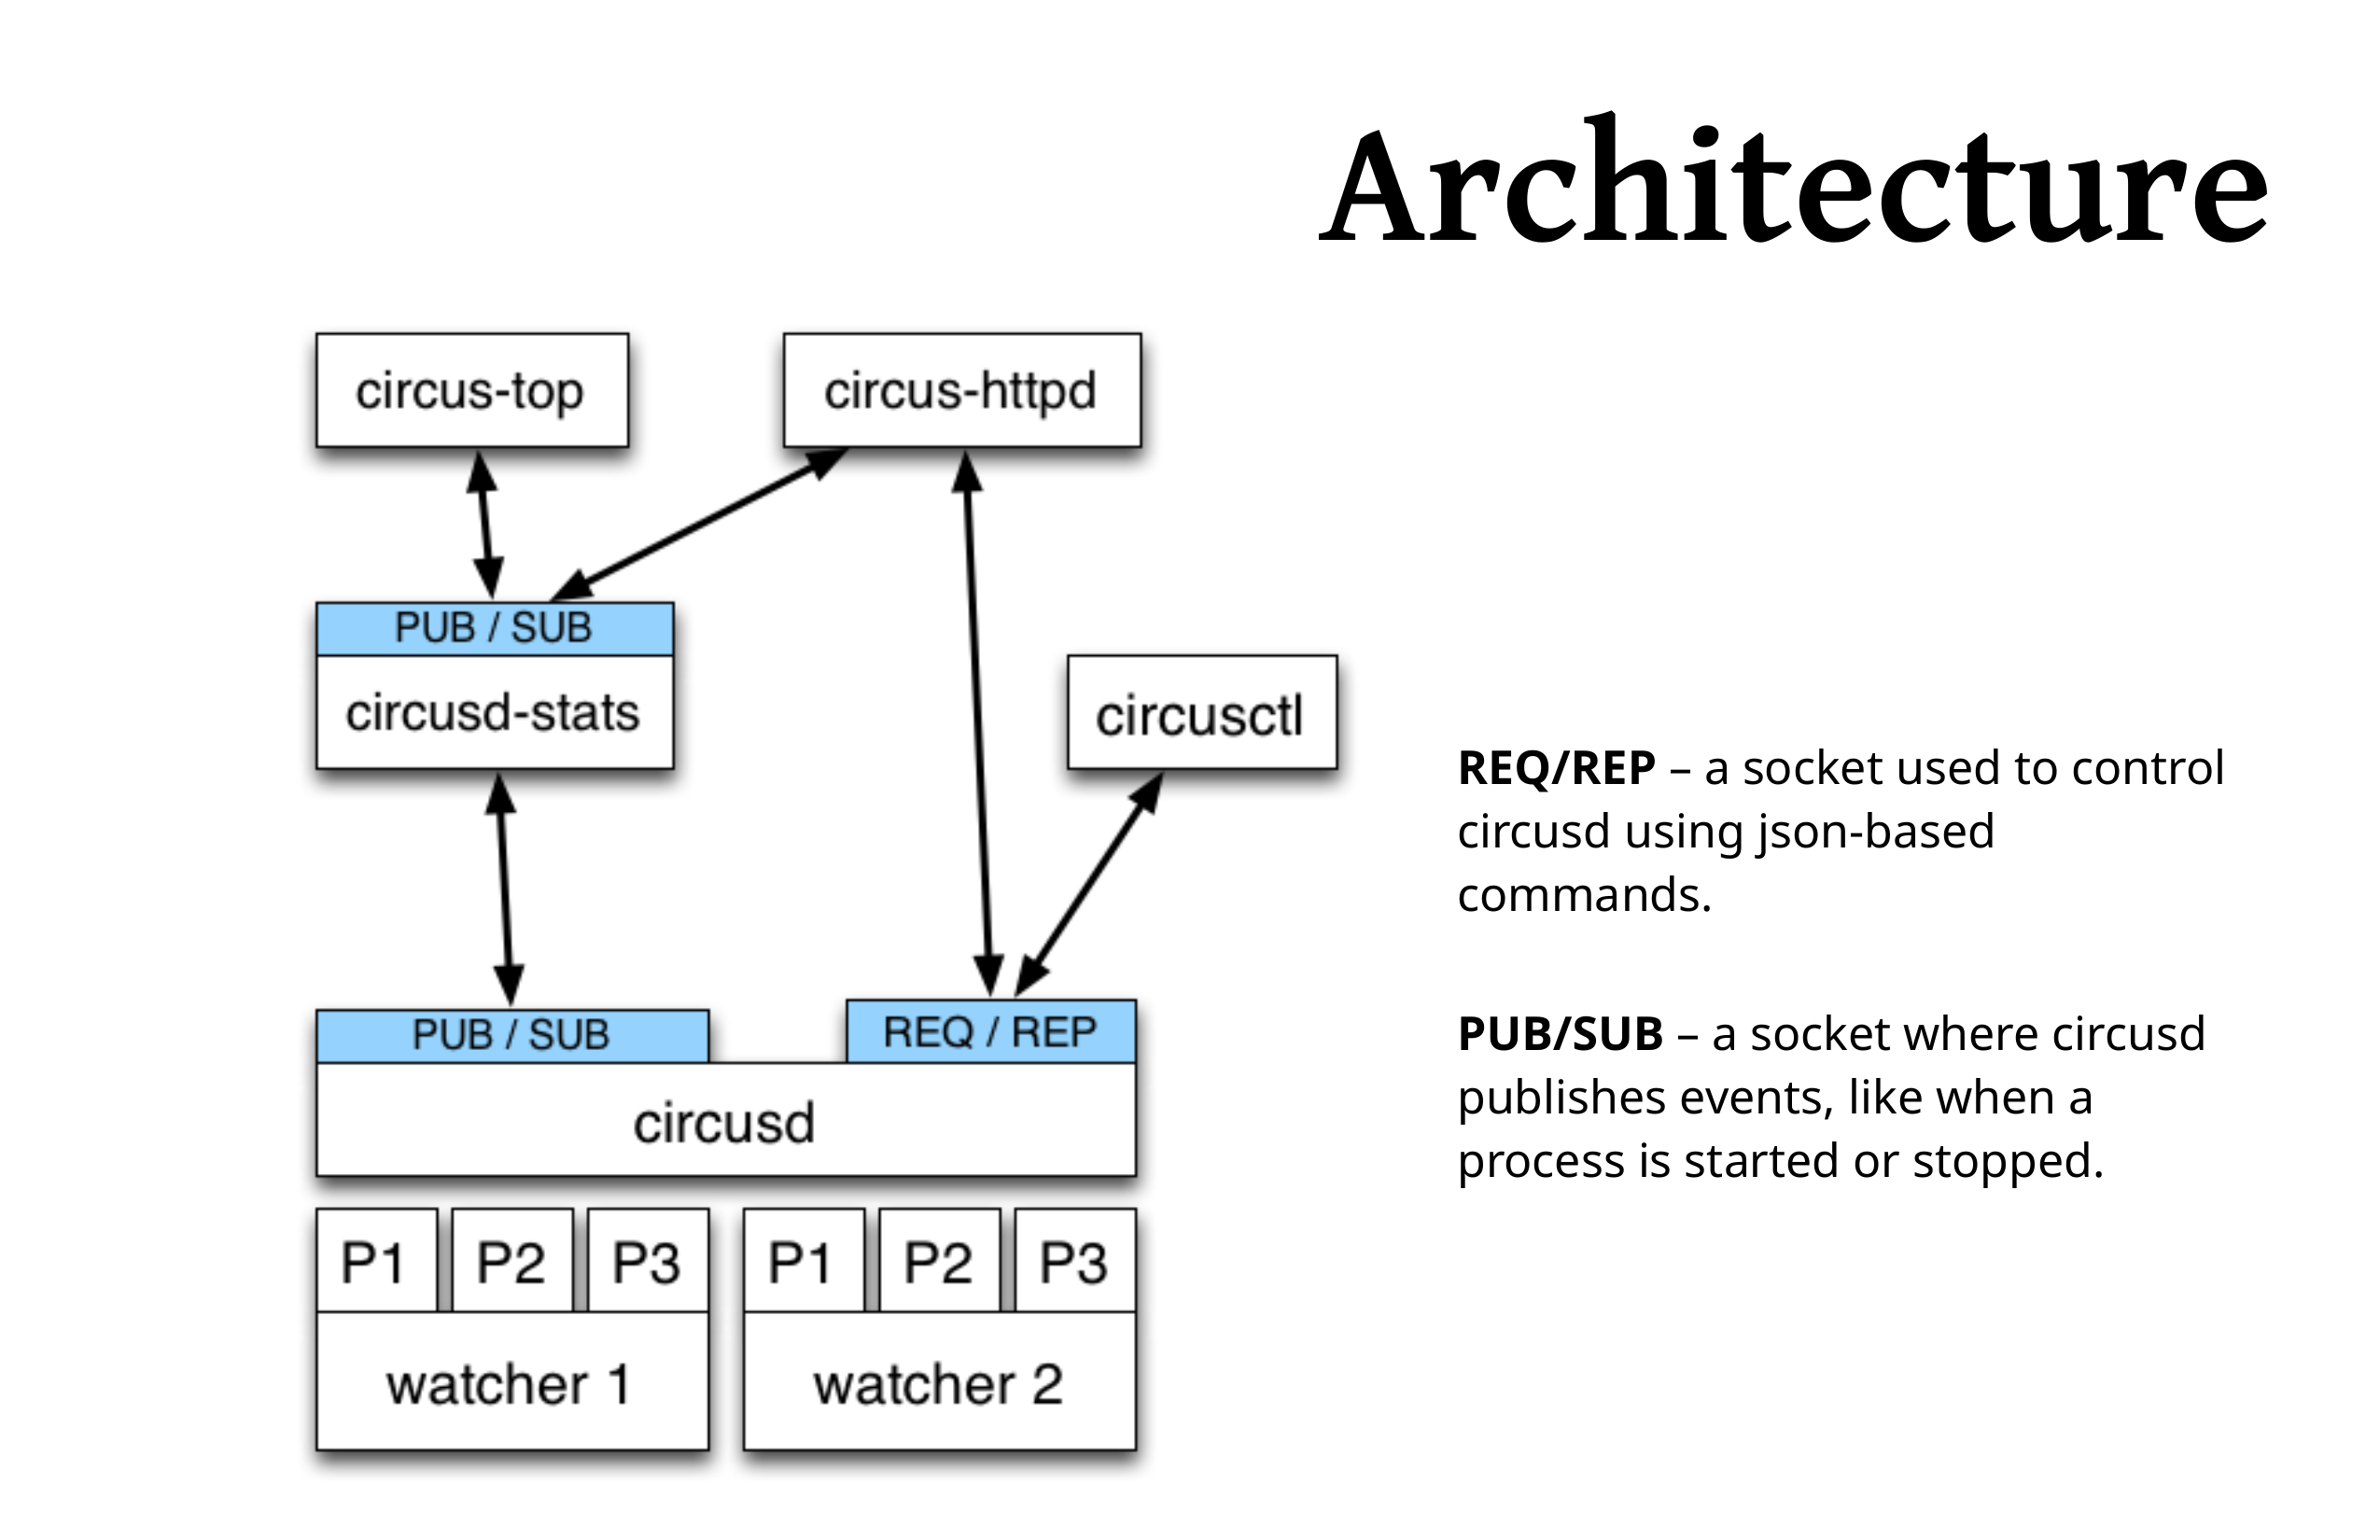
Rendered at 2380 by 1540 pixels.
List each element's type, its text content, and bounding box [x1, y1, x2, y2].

picture [266, 293, 1387, 1510]
text_box PUB/SUB – a socket where circusd publishes events, like when a process is started or stopped. [1443, 993, 2242, 1166]
text_box Architecture [1305, 84, 2288, 297]
text_box REQ/REP – a socket used to control circusd using json-based commands. [1443, 727, 2256, 854]
